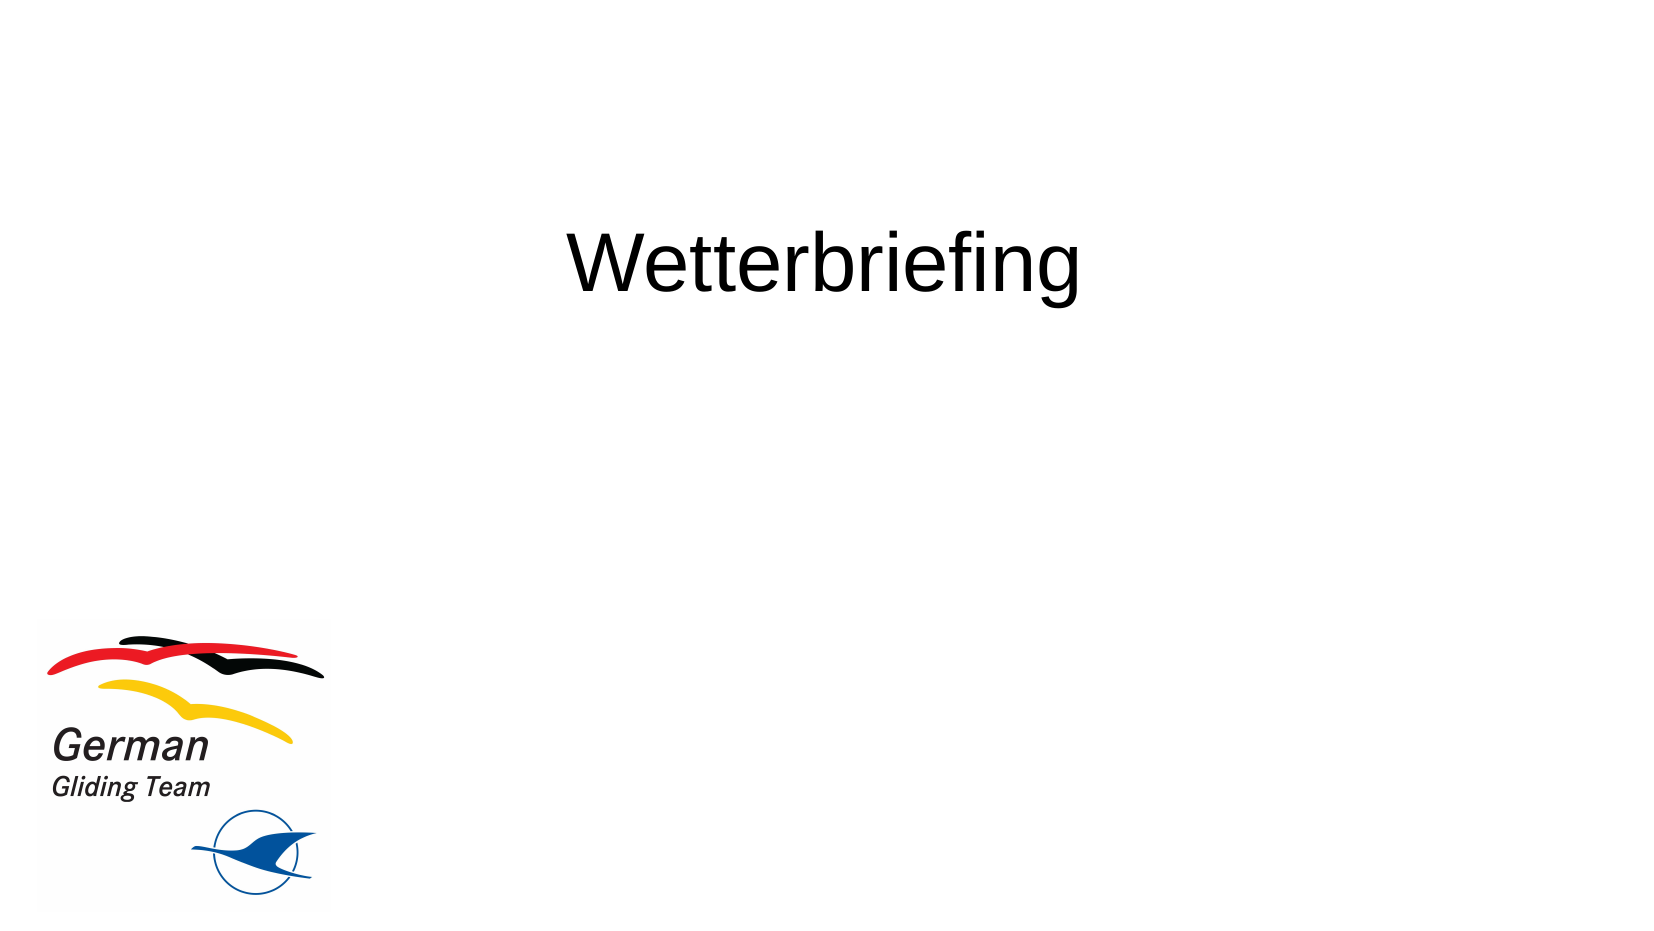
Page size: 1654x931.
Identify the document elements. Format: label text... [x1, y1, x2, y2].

text_box Wetterbriefing [0, 209, 1651, 317]
picture [37, 619, 331, 912]
